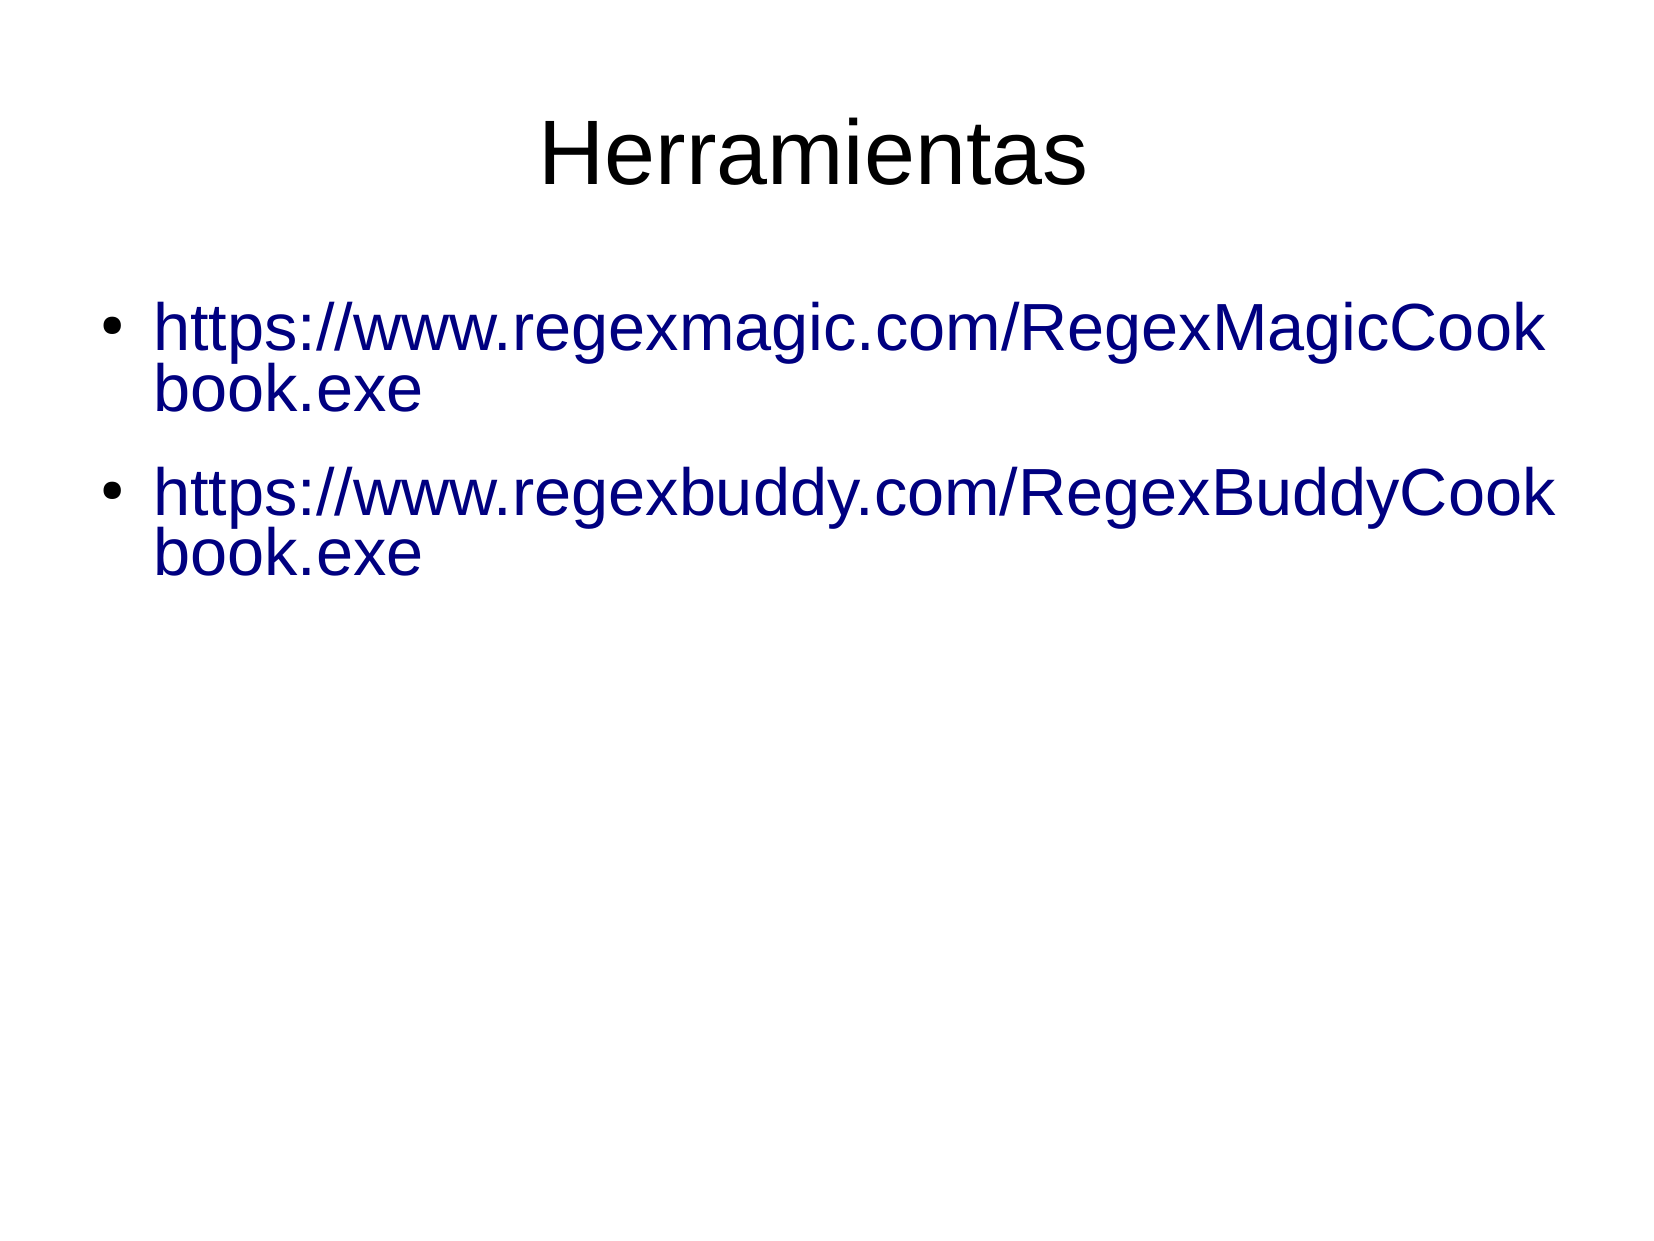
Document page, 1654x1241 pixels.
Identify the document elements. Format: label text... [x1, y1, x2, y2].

title Herramientas [82, 49, 1571, 257]
list https://www.regexmagic.com/RegexMagicCookbook.exe https://www.regexbuddy.com/RegexBuddyCookbook.exe [82, 290, 1571, 1010]
